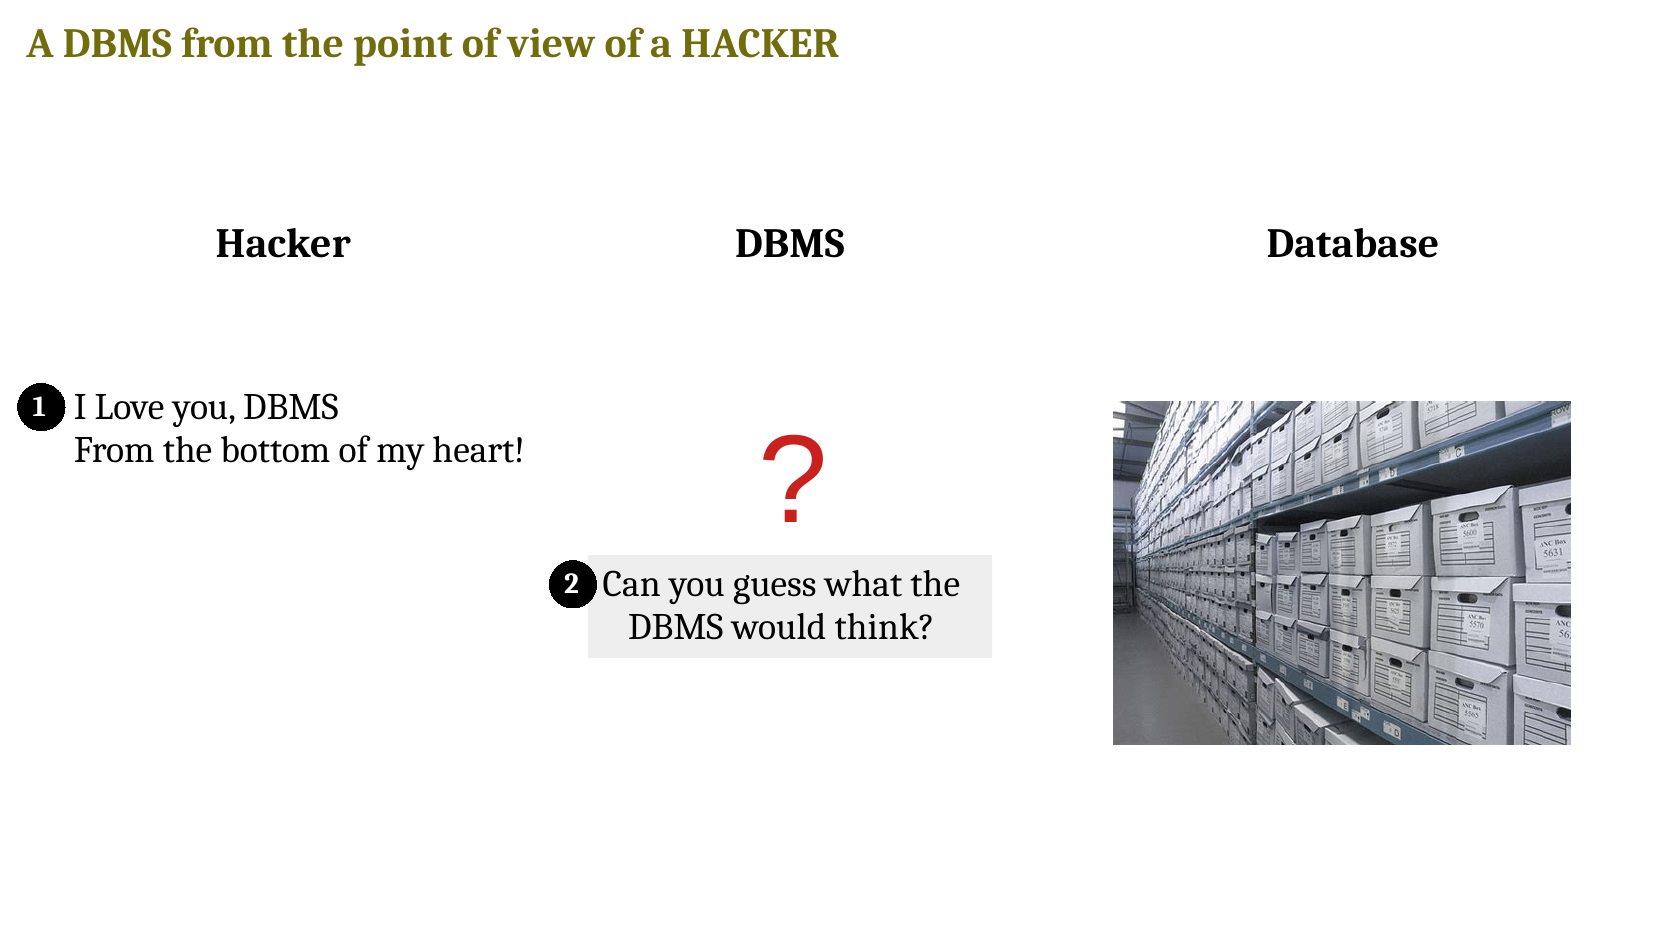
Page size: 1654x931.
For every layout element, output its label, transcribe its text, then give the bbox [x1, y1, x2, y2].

text_box DBMS [720, 212, 864, 277]
picture [1113, 401, 1571, 745]
text_box I Love you, DBMS From the bottom of my heart! [59, 377, 562, 481]
text_box Can you guess what the DBMS would think? [587, 555, 993, 658]
text_box ? [744, 401, 844, 555]
text_box 2 [549, 559, 597, 609]
text_box Hacker [200, 212, 368, 277]
text_box 1 [17, 382, 65, 432]
text_box A DBMS from the point of view of a HACKER [11, 12, 1193, 77]
text_box Database [1251, 212, 1460, 277]
